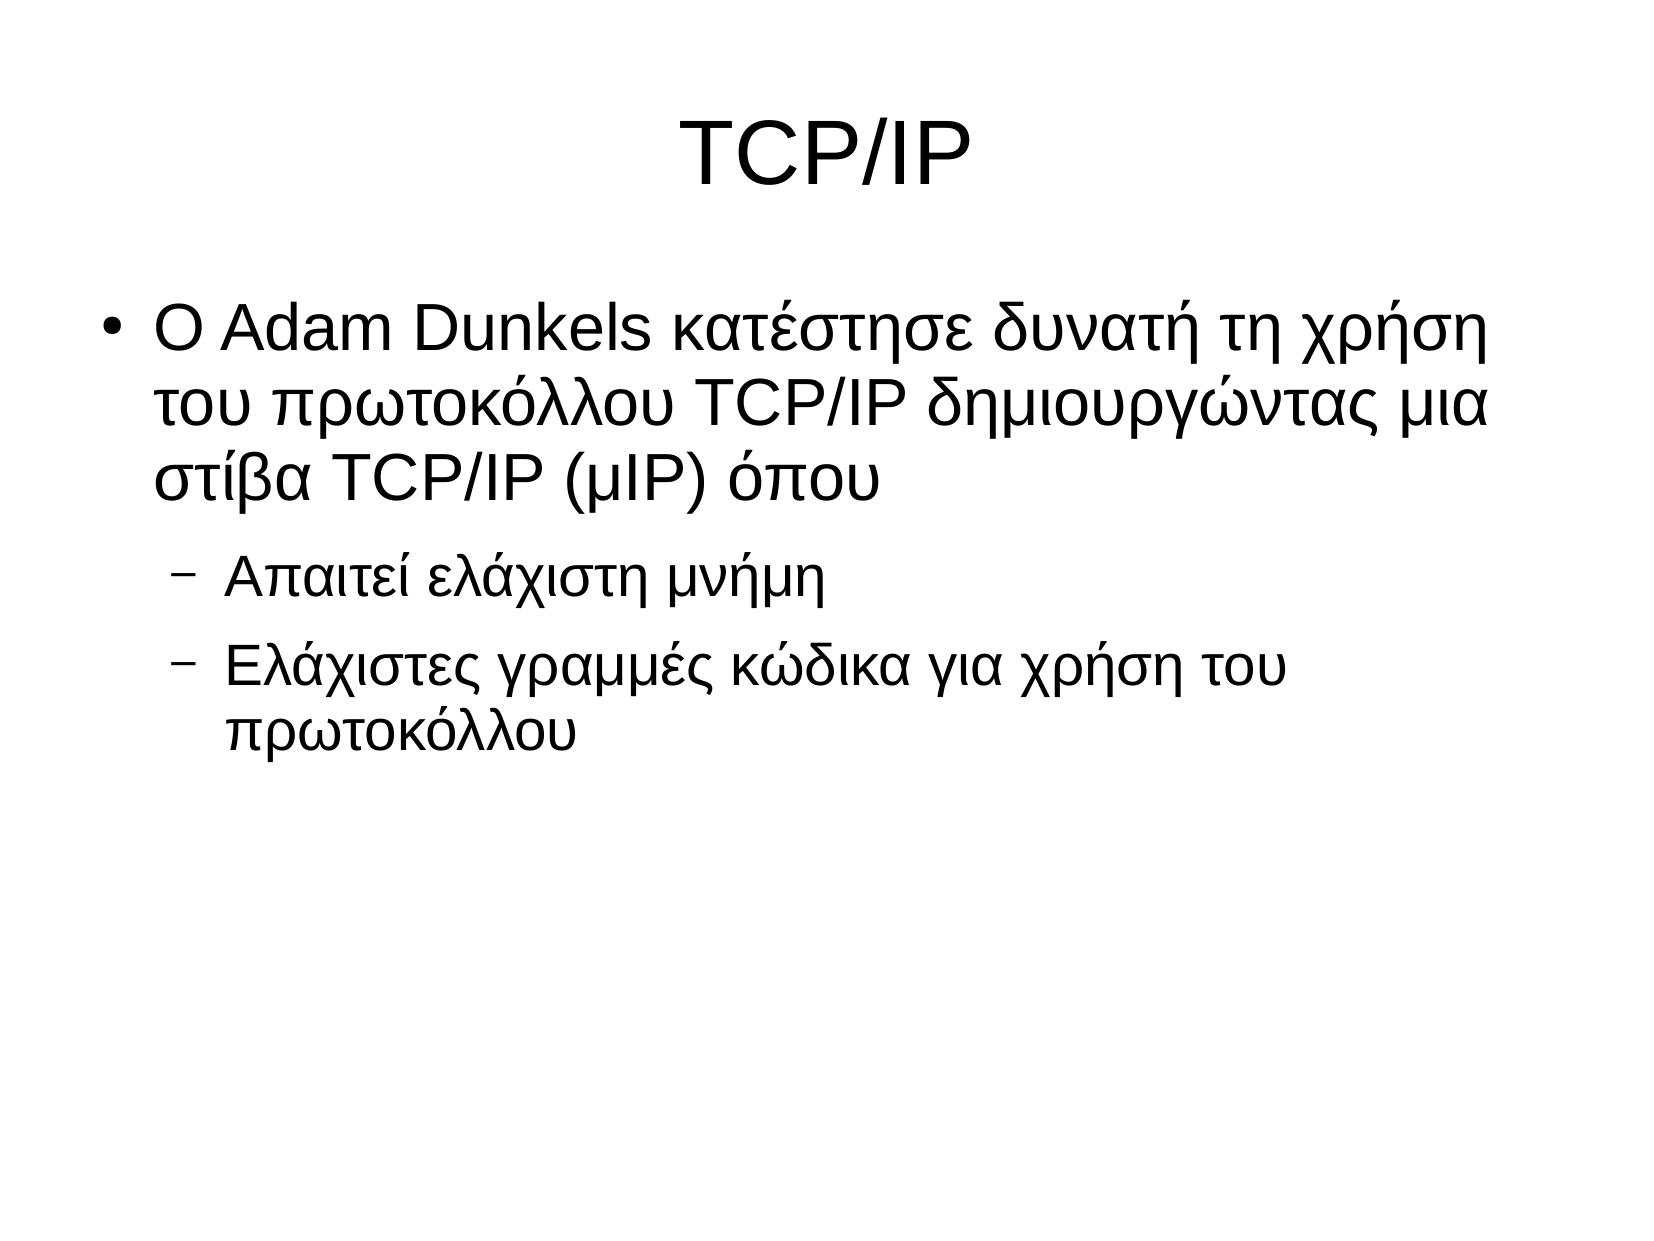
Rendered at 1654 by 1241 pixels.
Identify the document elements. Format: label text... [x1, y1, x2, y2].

list O Adam Dunkels κατέστησε δυνατή τη χρήση του πρωτοκόλλου TCP/IP δημιουργώντας μια στίβα TCP/IP (μIP) όπου Απαιτεί ελάχιστη μνήμη Ελάχιστες γραμμές κώδικα για χρήση του πρωτοκόλλου [82, 290, 1571, 1010]
title TCP/IP [82, 49, 1571, 257]
